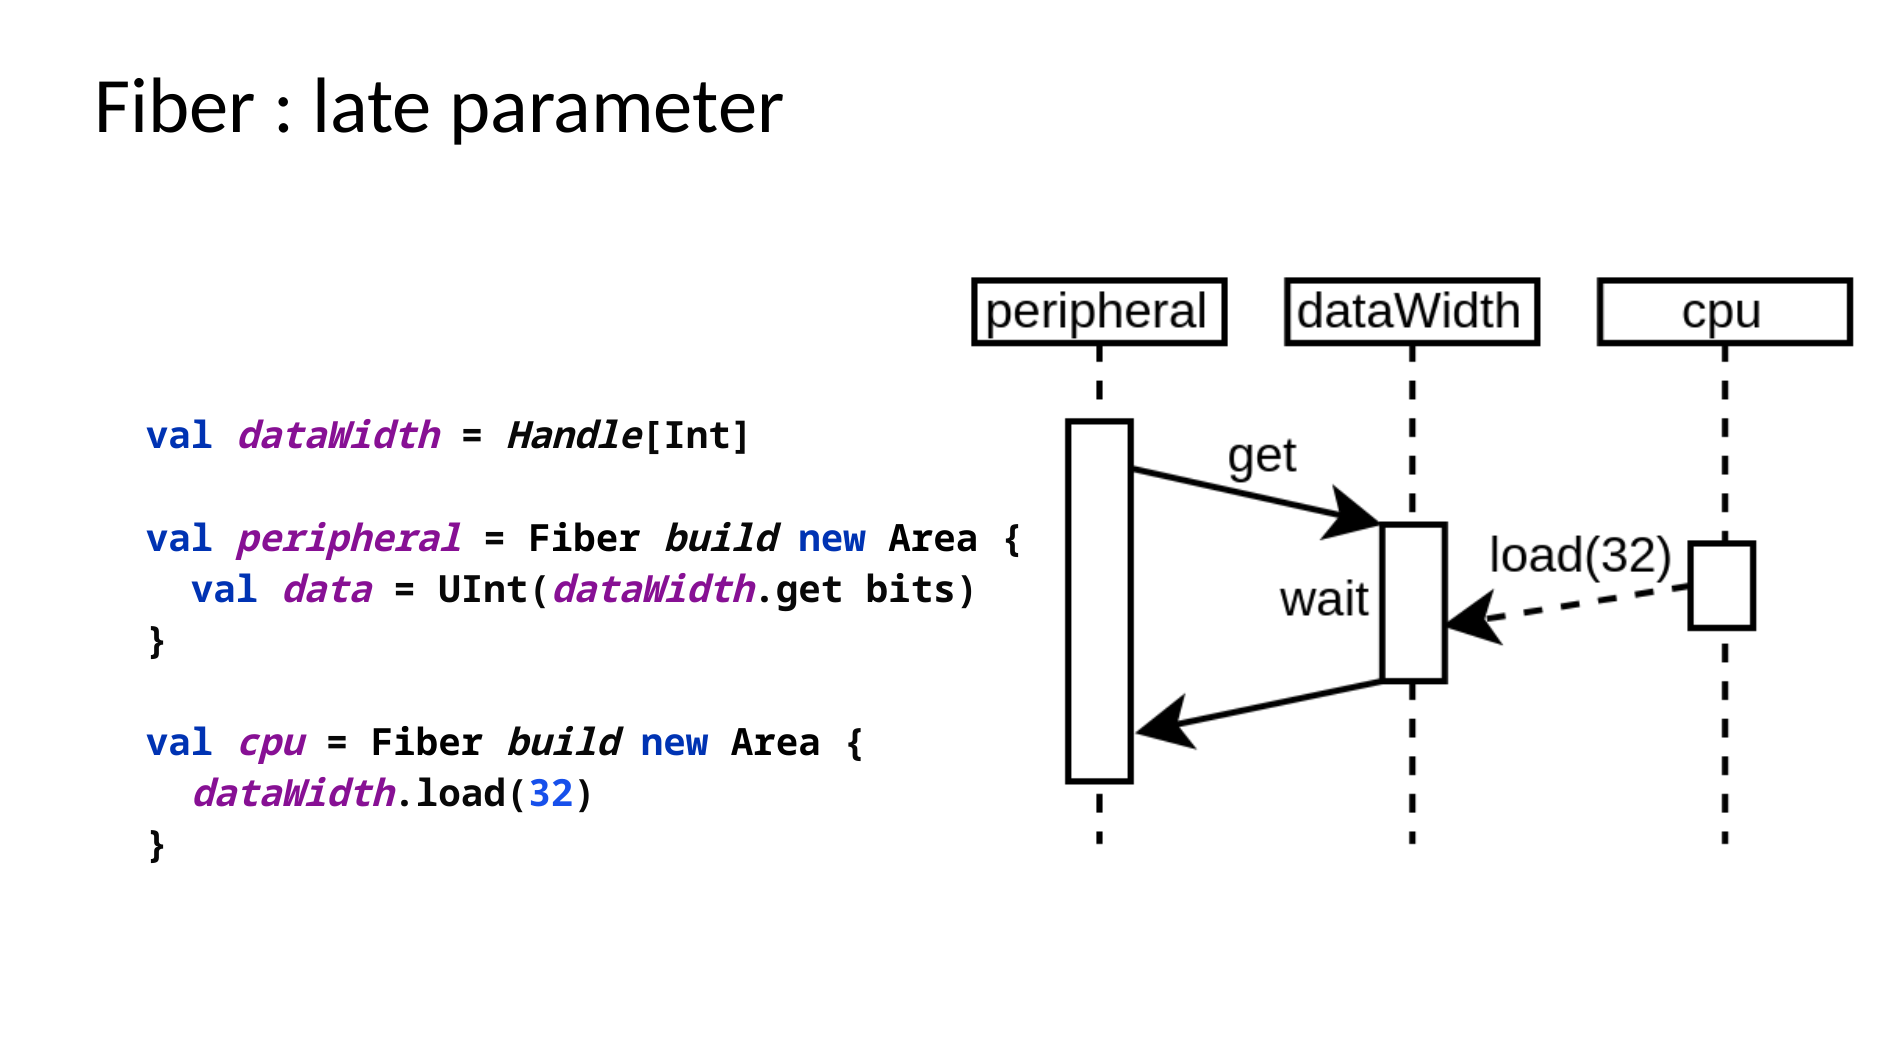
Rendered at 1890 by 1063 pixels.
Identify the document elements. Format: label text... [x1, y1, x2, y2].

picture [909, 215, 1890, 910]
text_box val dataWidth = Handle[Int] val peripheral = Fiber build new Area { val data = UInt(dataWidth.get bits) } val cpu = Fiber build new Area { dataWidth.load(32) } [131, 401, 909, 756]
title Fiber : late parameter [94, 24, 1796, 203]
